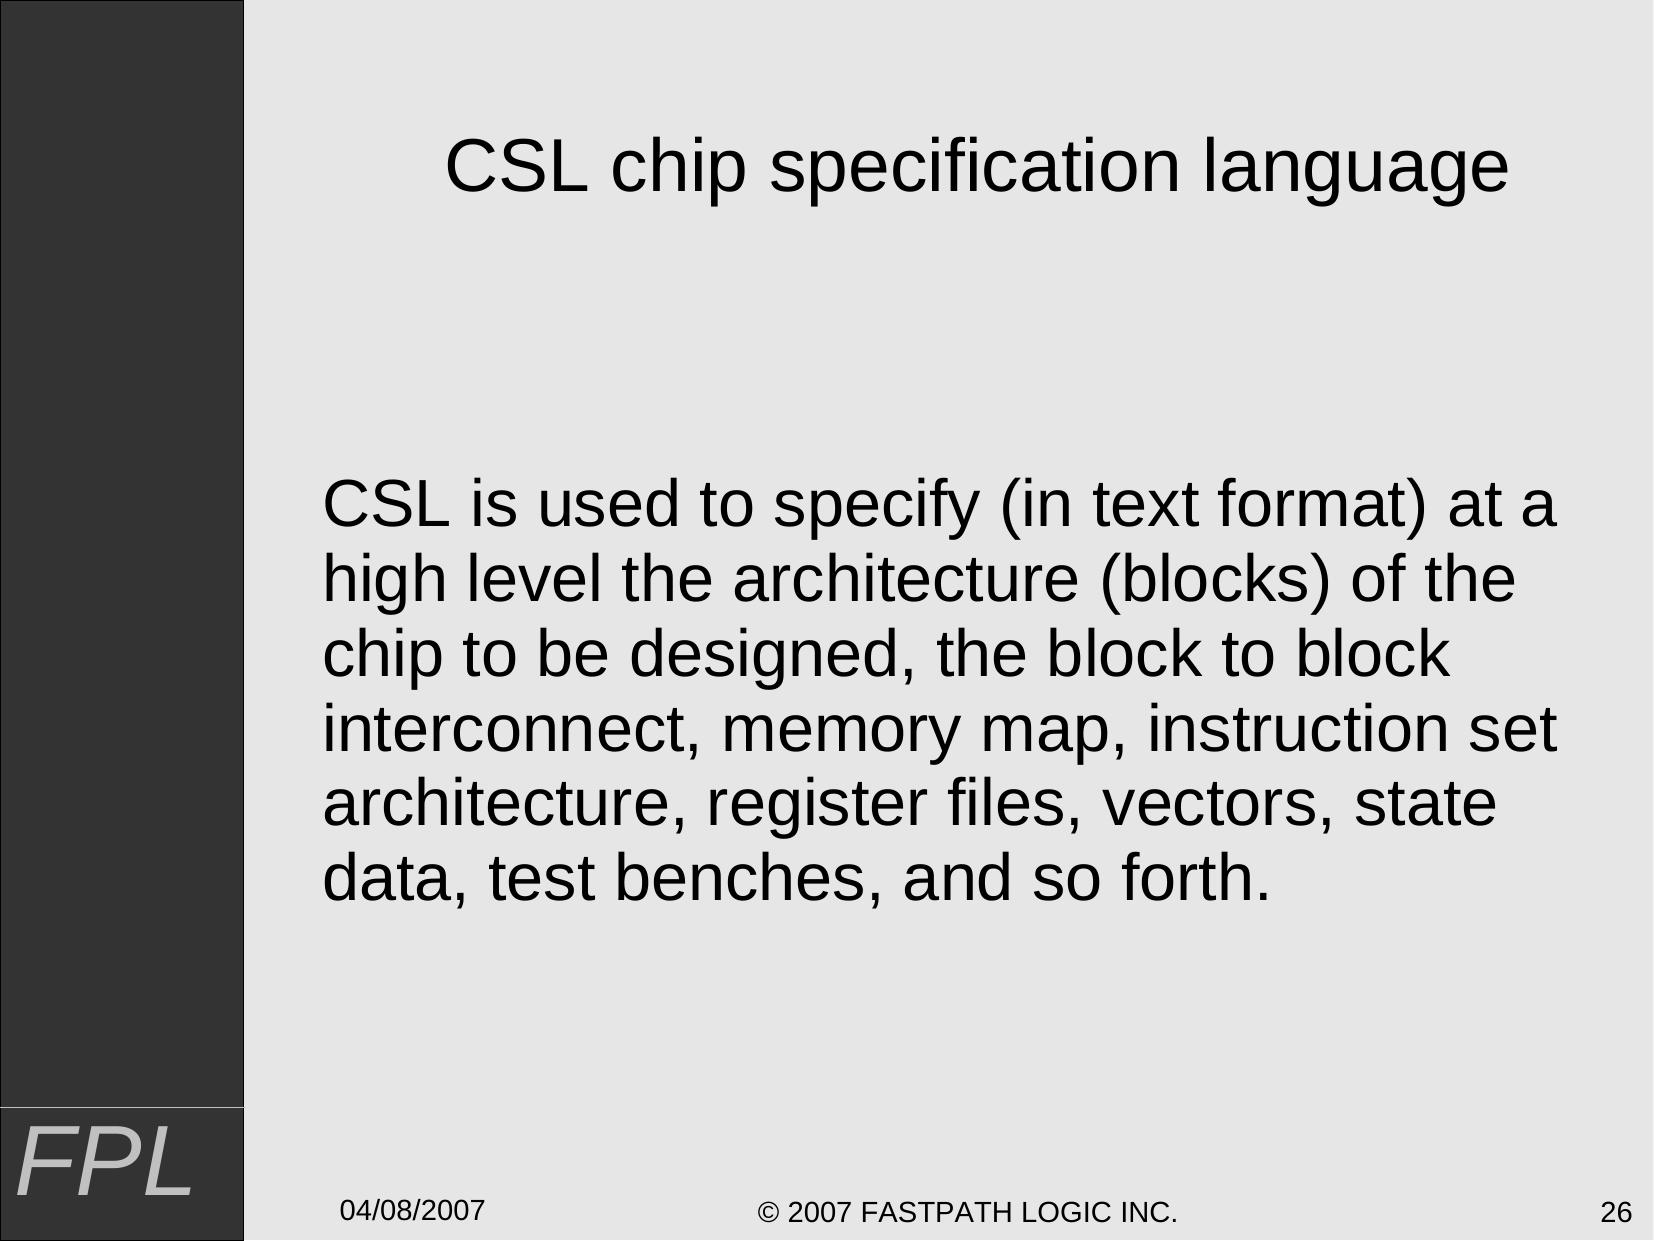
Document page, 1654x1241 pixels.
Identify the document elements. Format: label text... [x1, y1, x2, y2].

title CSL chip specification language [427, 57, 1530, 272]
subtitle CSL is used to specify (in text format) at a high level the architecture (blocks) of the chip to be designed, the block to block interconnect, memory map, instruction set architecture, register files, vectors, state data, test benches, and so forth. [322, 272, 1635, 1179]
